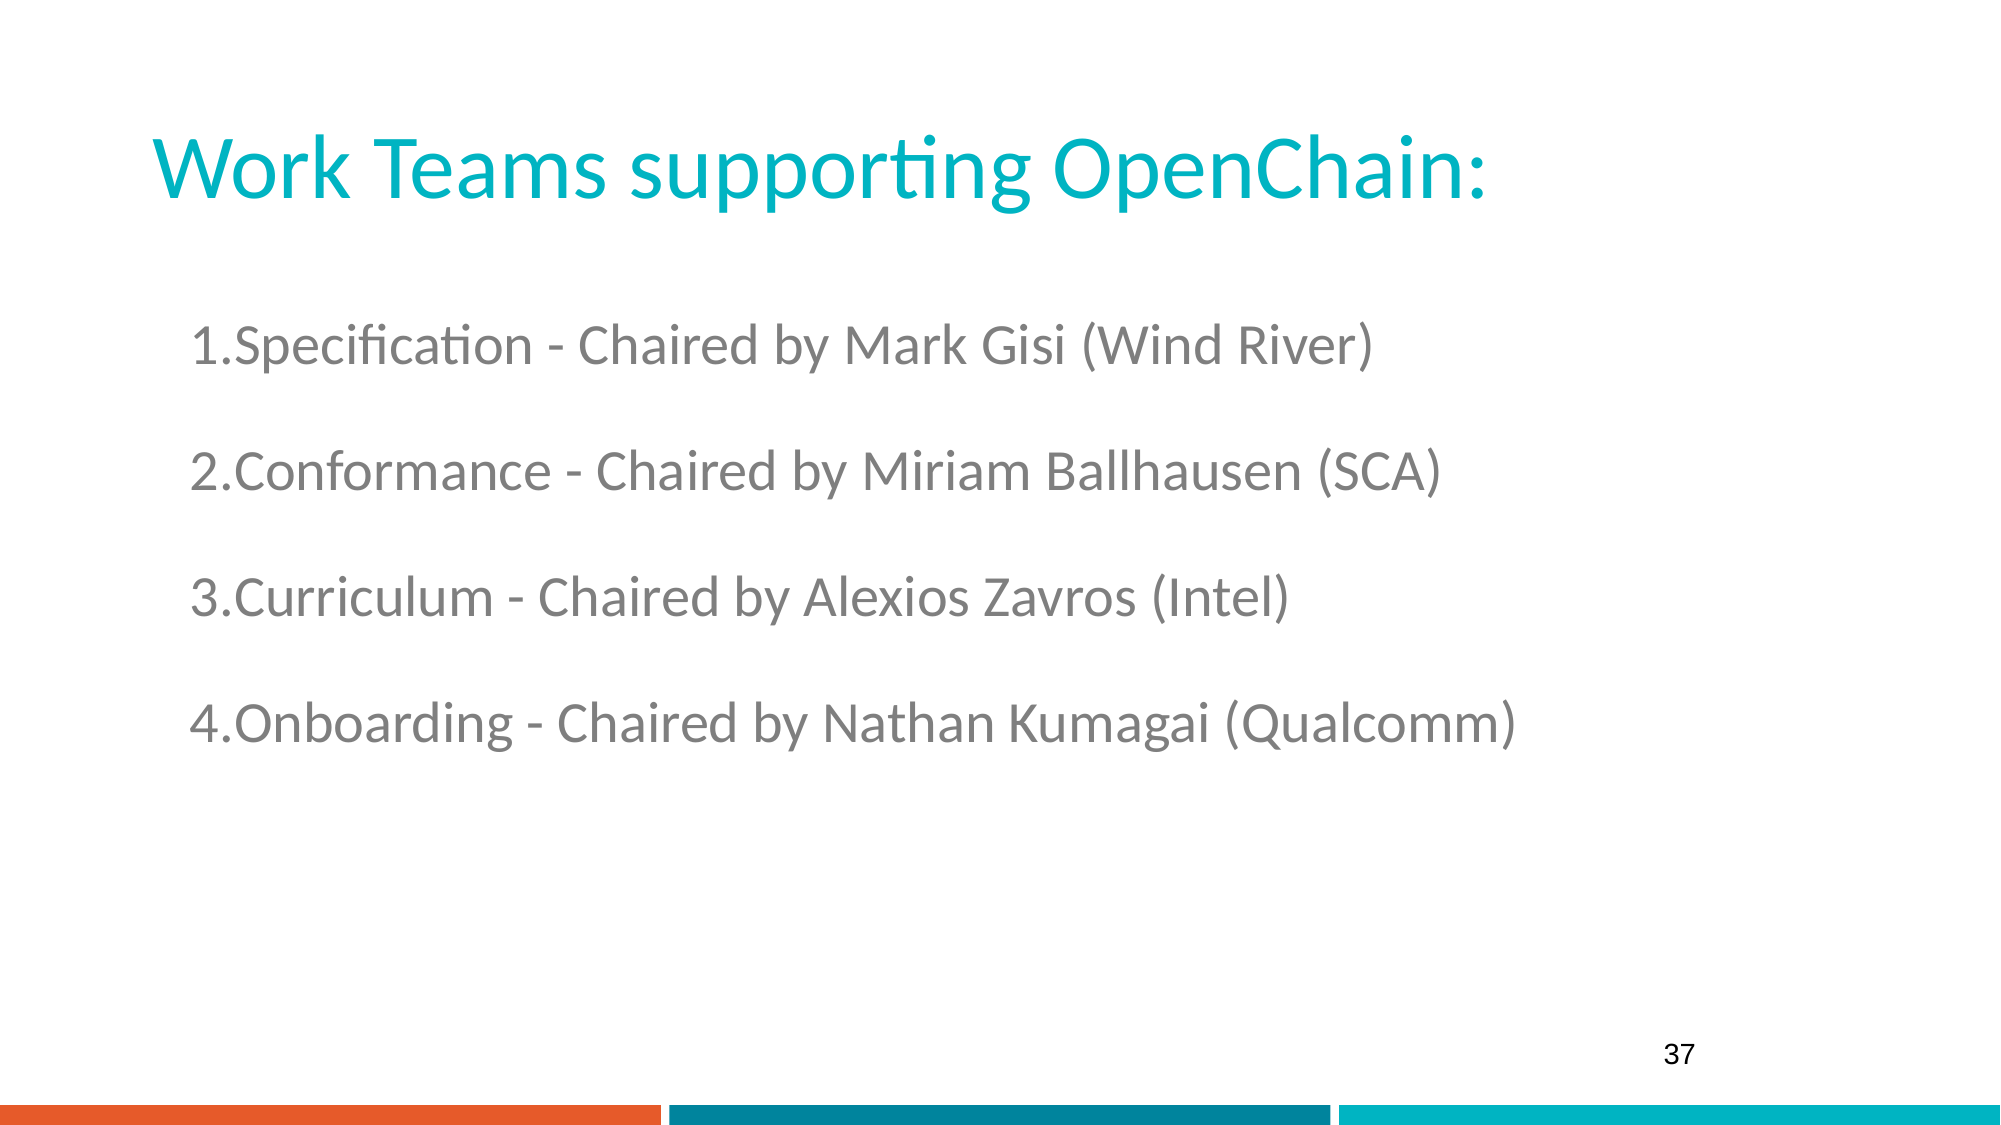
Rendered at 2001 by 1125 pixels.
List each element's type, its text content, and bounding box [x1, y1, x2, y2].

slide_number <number> [1648, 1022, 1863, 1083]
title Work Teams supporting OpenChain: [137, 59, 1863, 278]
list Specification - Chaired by Mark Gisi (Wind River) Conformance - Chaired by Miriam Ballhausen (SCA) Curriculum - Chaired by Alexios Zavros (Intel) Onboarding - Chaired by Nathan Kumagai (Qualcomm) [137, 299, 1863, 928]
